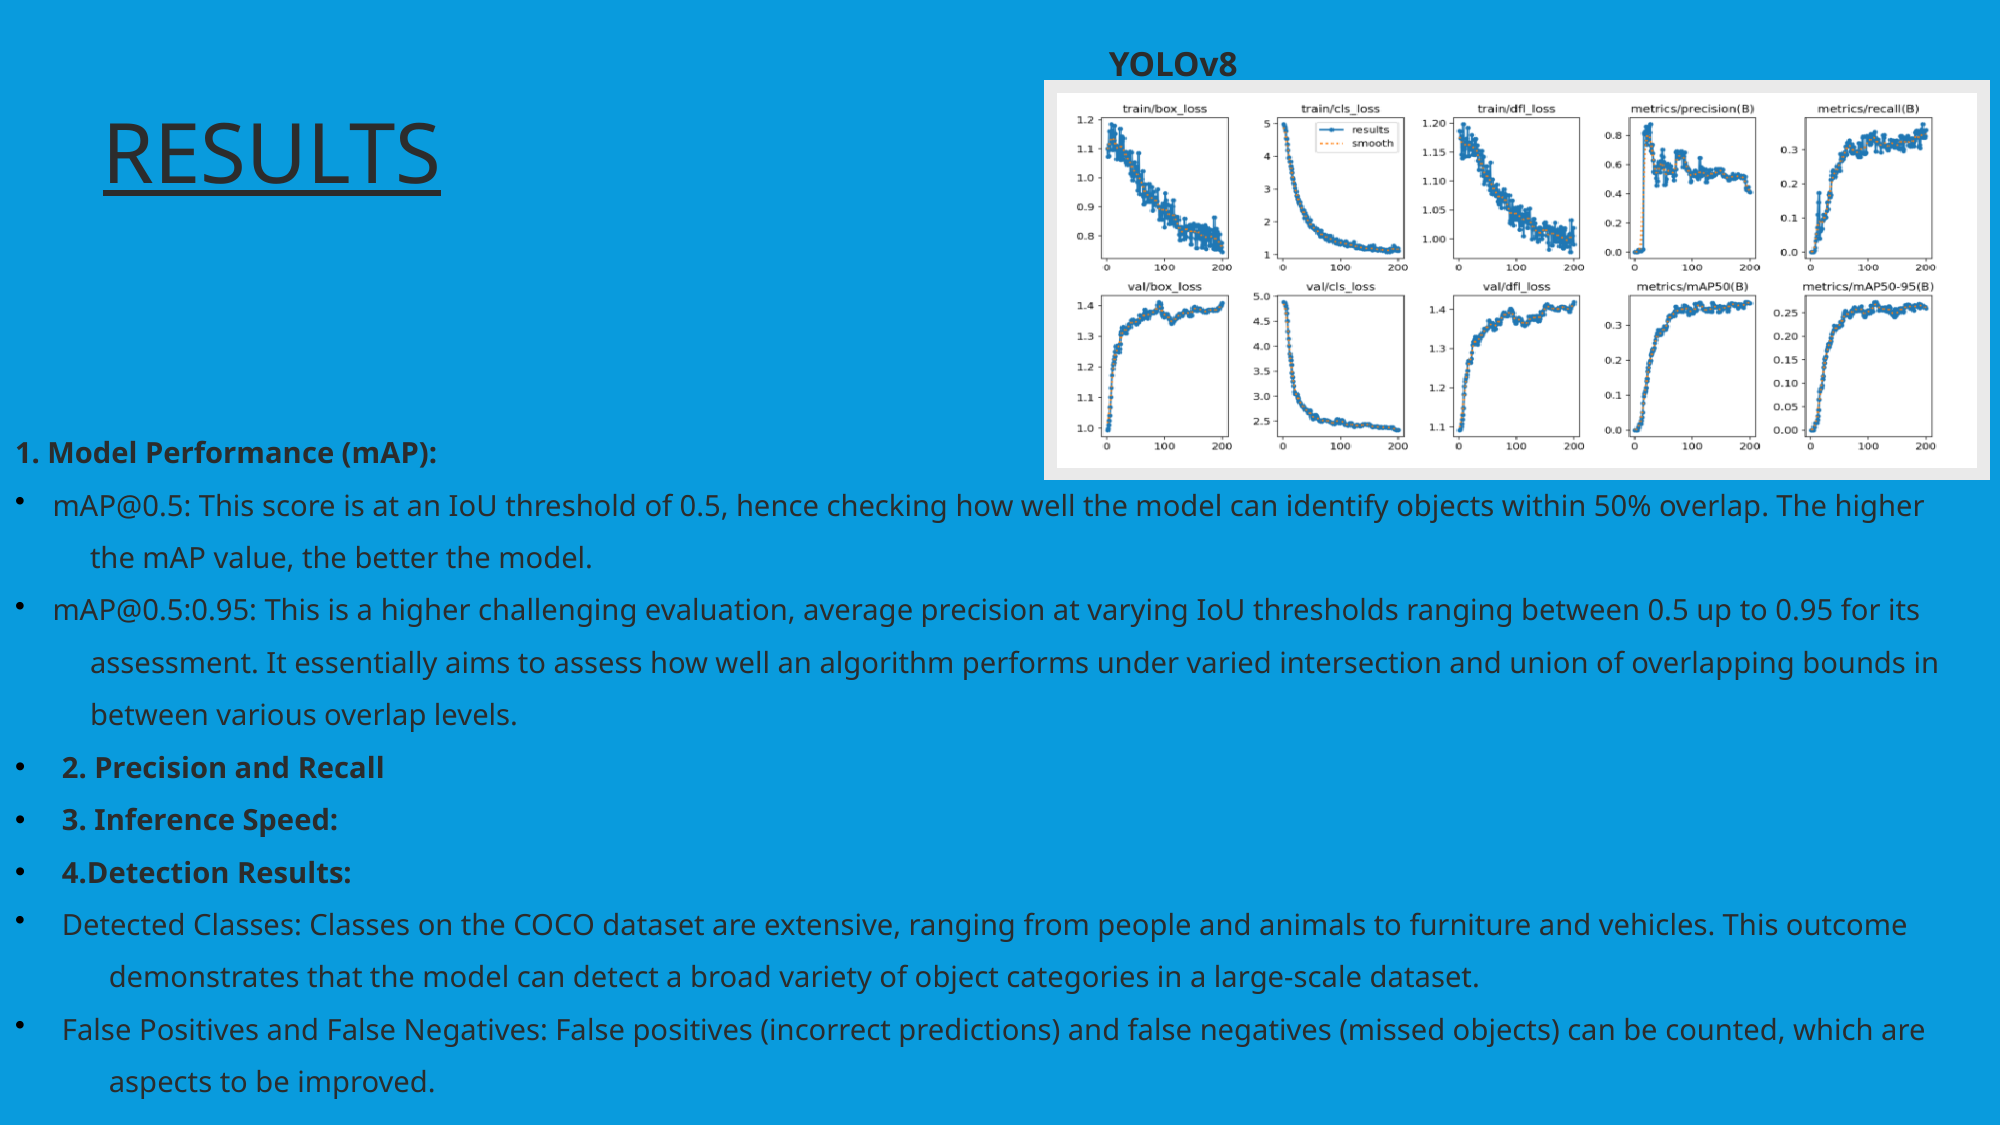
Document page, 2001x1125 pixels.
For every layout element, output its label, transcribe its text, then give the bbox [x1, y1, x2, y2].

title Results [87, 34, 1693, 282]
text_box 1. Model Performance (mAP): mAP@0.5: This score is at an IoU threshold of 0.5, hence checking how well the model can identify objects within 50% overlap. The higher the mAP value, the better the model. mAP@0.5:0.95: This is a higher challenging evaluation, average precision at varying IoU thresholds ranging between 0.5 up to 0.95 for its assessment. It essentially aims to assess how well an algorithm performs under varied intersection and union of overlapping bounds in between various overlap levels. 2. Precision and Recall 3. Inference Speed: 4.Detection Results: Detected Classes: Classes on the COCO dataset are extensive, ranging from people and animals to furniture and vehicles. This outcome demonstrates that the model can detect a broad variety of object categories in a large-scale dataset. False Positives and False Negatives: False positives (incorrect predictions) and false negatives (missed objects) can be counted, which are aspects to be improved. [0, 409, 1977, 1125]
text_box YOLOv8 [1093, 35, 1544, 92]
picture [1056, 92, 1978, 468]
